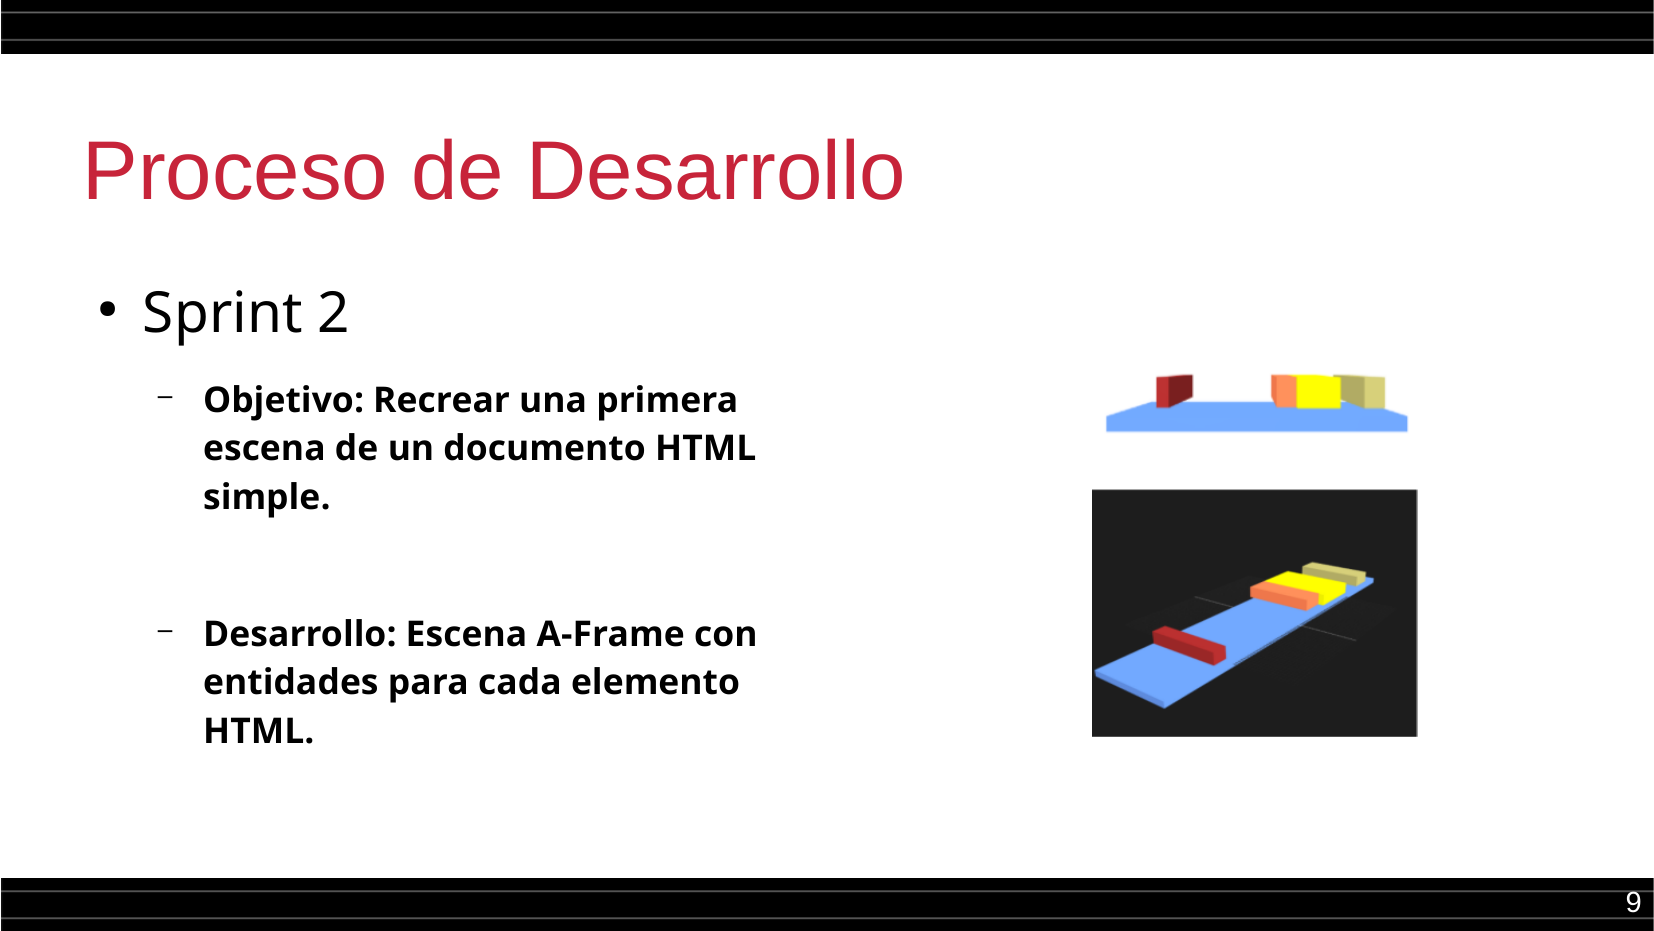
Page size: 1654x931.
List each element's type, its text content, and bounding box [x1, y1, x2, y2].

picture [1, 878, 1654, 931]
picture [1092, 276, 1418, 739]
list Sprint 2 Objetivo: Recrear una primera escena de un documento HTML simple. Desarrollo: Escena A-Frame con entidades para cada elemento HTML. [82, 271, 857, 758]
title Proceso de Desarrollo [82, 92, 1571, 249]
picture [1, 0, 1654, 54]
